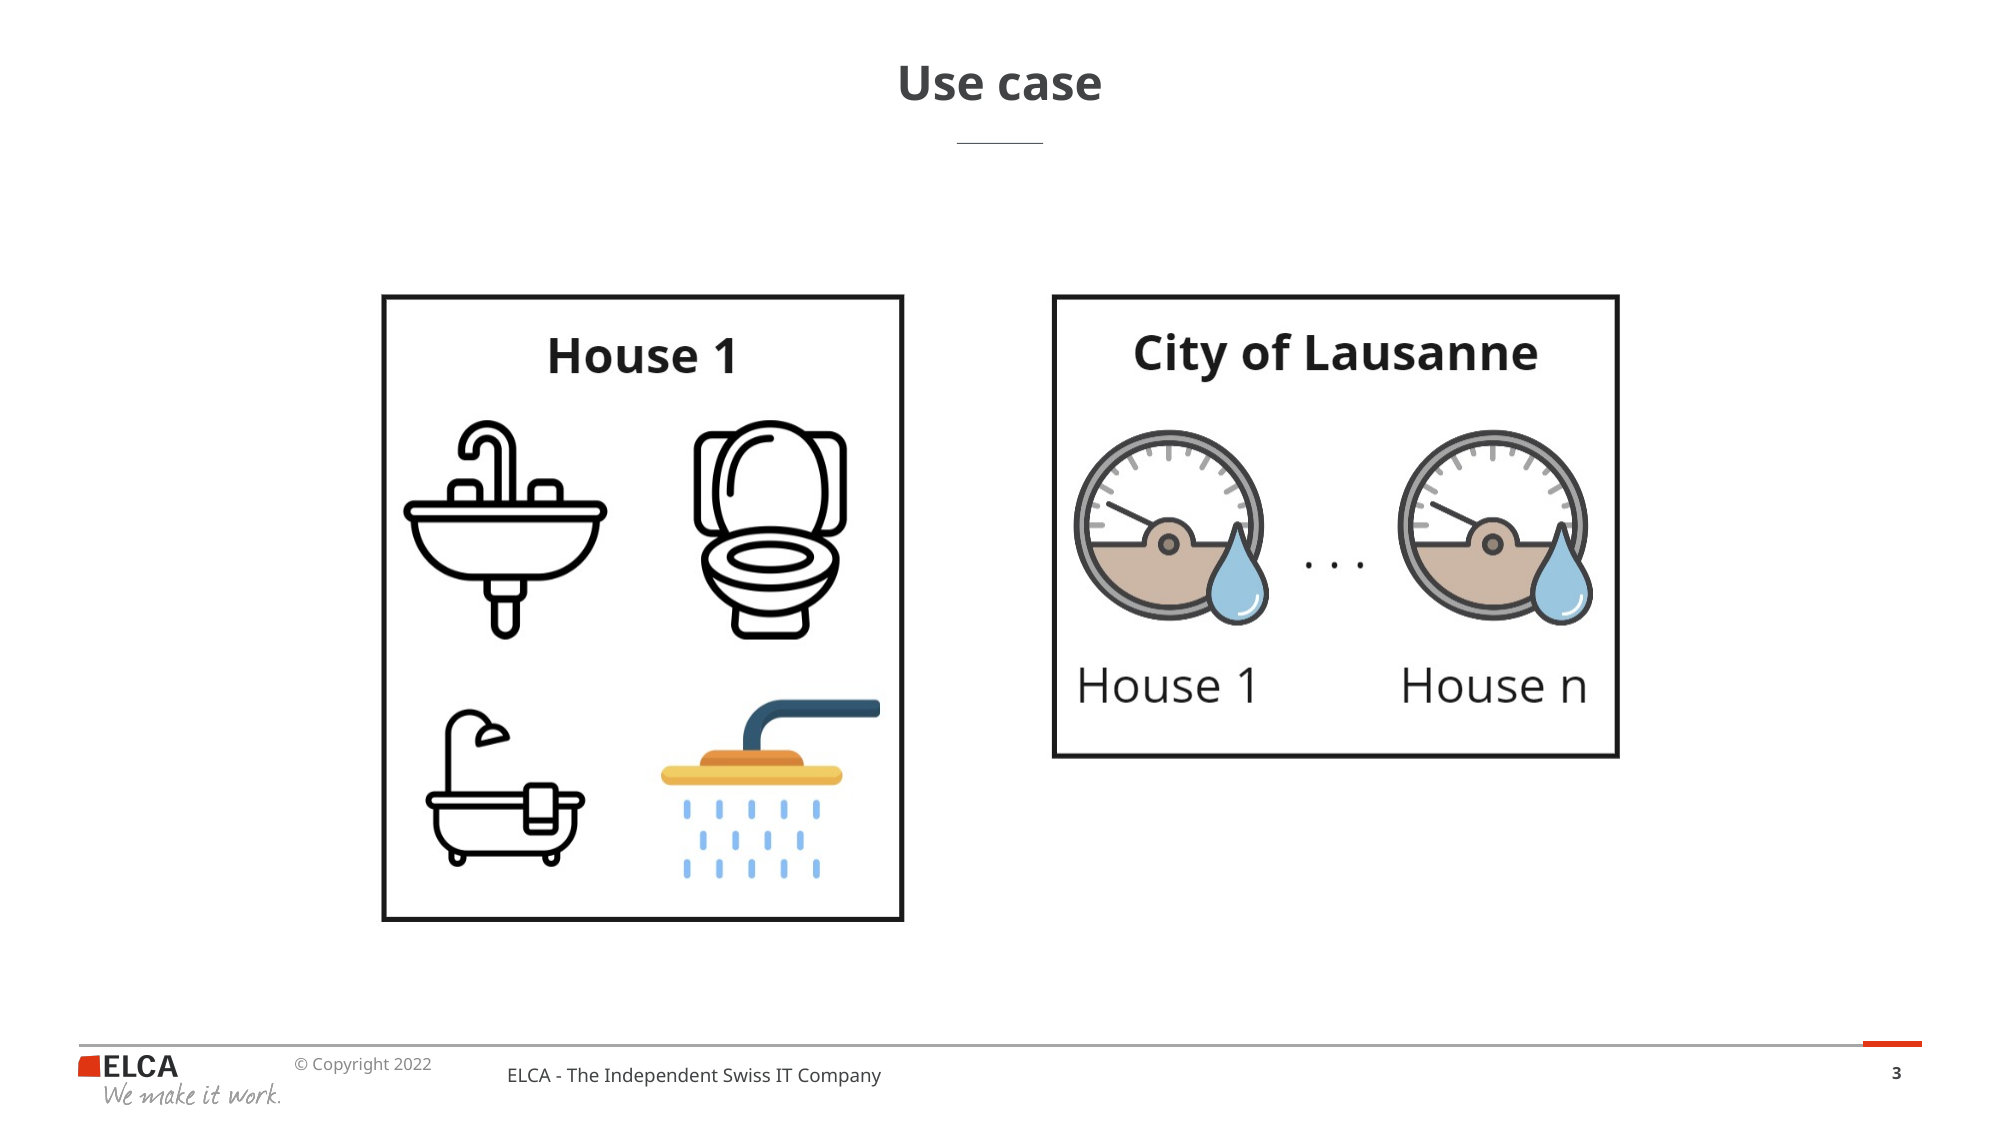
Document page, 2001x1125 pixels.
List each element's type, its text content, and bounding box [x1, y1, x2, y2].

text_box ‹#› [1860, 1045, 1934, 1105]
picture [377, 290, 1623, 926]
title Use case [93, 51, 1907, 144]
text_box ELCA - The Independent Swiss IT Company [492, 1045, 1860, 1105]
